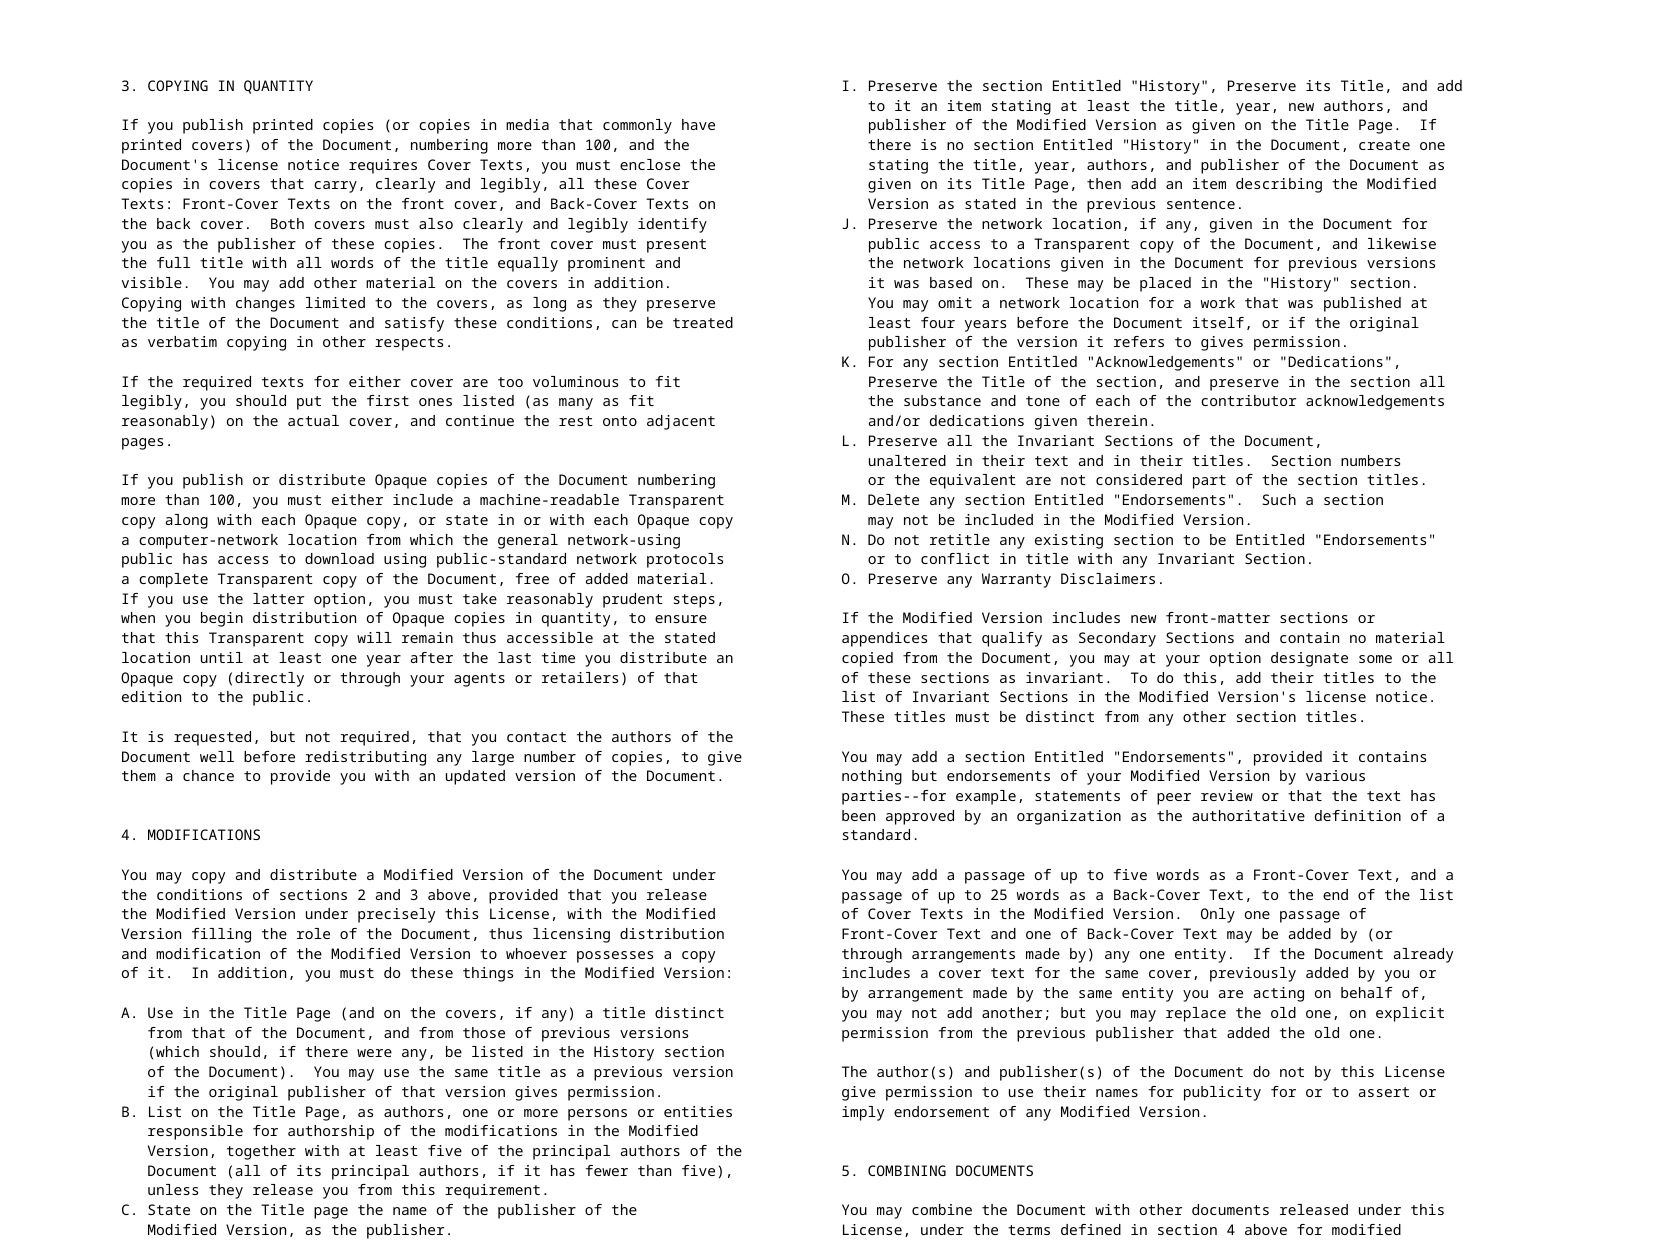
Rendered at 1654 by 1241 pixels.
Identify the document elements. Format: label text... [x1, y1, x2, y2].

text_box 3. COPYING IN QUANTITY If you publish printed copies (or copies in media that commonly have printed covers) of the Document, numbering more than 100, and the Document's license notice requires Cover Texts, you must enclose the copies in covers that carry, clearly and legibly, all these Cover Texts: Front-Cover Texts on the front cover, and Back-Cover Texts on the back cover. Both covers must also clearly and legibly identify you as the publisher of these copies. The front cover must present the full title with all words of the title equally prominent and visible. You may add other material on the covers in addition. Copying with changes limited to the covers, as long as they preserve the title of the Document and satisfy these conditions, can be treated as verbatim copying in other respects. If the required texts for either cover are too voluminous to fit legibly, you should put the first ones listed (as many as fit reasonably) on the actual cover, and continue the rest onto adjacent pages. If you publish or distribute Opaque copies of the Document numbering more than 100, you must either include a machine-readable Transparent copy along with each Opaque copy, or state in or with each Opaque copy a computer-network location from which the general network-using public has access to download using public-standard network protocols a complete Transparent copy of the Document, free of added material. If you use the latter option, you must take reasonably prudent steps, when you begin distribution of Opaque copies in quantity, to ensure that this Transparent copy will remain thus accessible at the stated location until at least one year after the last time you distribute an Opaque copy (directly or through your agents or retailers) of that edition to the public. It is requested, but not required, that you contact the authors of the Document well before redistributing any large number of copies, to give them a chance to provide you with an updated version of the Document. 4. MODIFICATIONS You may copy and distribute a Modified Version of the Document under the conditions of sections 2 and 3 above, provided that you release the Modified Version under precisely this License, with the Modified Version filling the role of the Document, thus licensing distribution and modification of the Modified Version to whoever possesses a copy of it. In addition, you must do these things in the Modified Version: A. Use in the Title Page (and on the covers, if any) a title distinct from that of the Document, and from those of previous versions (which should, if there were any, be listed in the History section of the Document). You may use the same title as a previous version if the original publisher of that version gives permission. B. List on the Title Page, as authors, one or more persons or entities responsible for authorship of the modifications in the Modified Version, together with at least five of the principal authors of the Document (all of its principal authors, if it has fewer than five), unless they release you from this requirement. C. State on the Title page the name of the publisher of the Modified Version, as the publisher. D. Preserve all the copyright notices of the Document. E. Add an appropriate copyright notice for your modifications adjacent to the other copyright notices. F. Include, immediately after the copyright notices, a license notice giving the public permission to use the Modified Version under the terms of this License, in the form shown in the Addendum below. G. Preserve in that license notice the full lists of Invariant Sections and required Cover Texts given in the Document's license notice. H. Include an unaltered copy of this License. [106, 68, 826, 1172]
text_box I. Preserve the section Entitled "History", Preserve its Title, and add to it an item stating at least the title, year, new authors, and publisher of the Modified Version as given on the Title Page. If there is no section Entitled "History" in the Document, create one stating the title, year, authors, and publisher of the Document as given on its Title Page, then add an item describing the Modified Version as stated in the previous sentence. J. Preserve the network location, if any, given in the Document for public access to a Transparent copy of the Document, and likewise the network locations given in the Document for previous versions it was based on. These may be placed in the "History" section. You may omit a network location for a work that was published at least four years before the Document itself, or if the original publisher of the version it refers to gives permission. K. For any section Entitled "Acknowledgements" or "Dedications", Preserve the Title of the section, and preserve in the section all the substance and tone of each of the contributor acknowledgements and/or dedications given therein. L. Preserve all the Invariant Sections of the Document, unaltered in their text and in their titles. Section numbers or the equivalent are not considered part of the section titles. M. Delete any section Entitled "Endorsements". Such a section may not be included in the Modified Version. N. Do not retitle any existing section to be Entitled "Endorsements" or to conflict in title with any Invariant Section. O. Preserve any Warranty Disclaimers. If the Modified Version includes new front-matter sections or appendices that qualify as Secondary Sections and contain no material copied from the Document, you may at your option designate some or all of these sections as invariant. To do this, add their titles to the list of Invariant Sections in the Modified Version's license notice. These titles must be distinct from any other section titles. You may add a section Entitled "Endorsements", provided it contains nothing but endorsements of your Modified Version by various parties--for example, statements of peer review or that the text has been approved by an organization as the authoritative definition of a standard. You may add a passage of up to five words as a Front-Cover Text, and a passage of up to 25 words as a Back-Cover Text, to the end of the list of Cover Texts in the Modified Version. Only one passage of Front-Cover Text and one of Back-Cover Text may be added by (or through arrangements made by) any one entity. If the Document already includes a cover text for the same cover, previously added by you or by arrangement made by the same entity you are acting on behalf of, you may not add another; but you may replace the old one, on explicit permission from the previous publisher that added the old one. The author(s) and publisher(s) of the Document do not by this License give permission to use their names for publicity for or to assert or imply endorsement of any Modified Version. 5. COMBINING DOCUMENTS You may combine the Document with other documents released under this License, under the terms defined in section 4 above for modified versions, provided that you include in the combination all of the Invariant Sections of all of the original documents, unmodified, and list them all as Invariant Sections of your combined work in its license notice, and that you preserve all their Warranty Disclaimers. The combined work need only contain one copy of this License, and multiple identical Invariant Sections may be replaced with a single copy. If there are multiple Invariant Sections with the same name but different contents, make the title of each such section unique by [826, 68, 1548, 1172]
